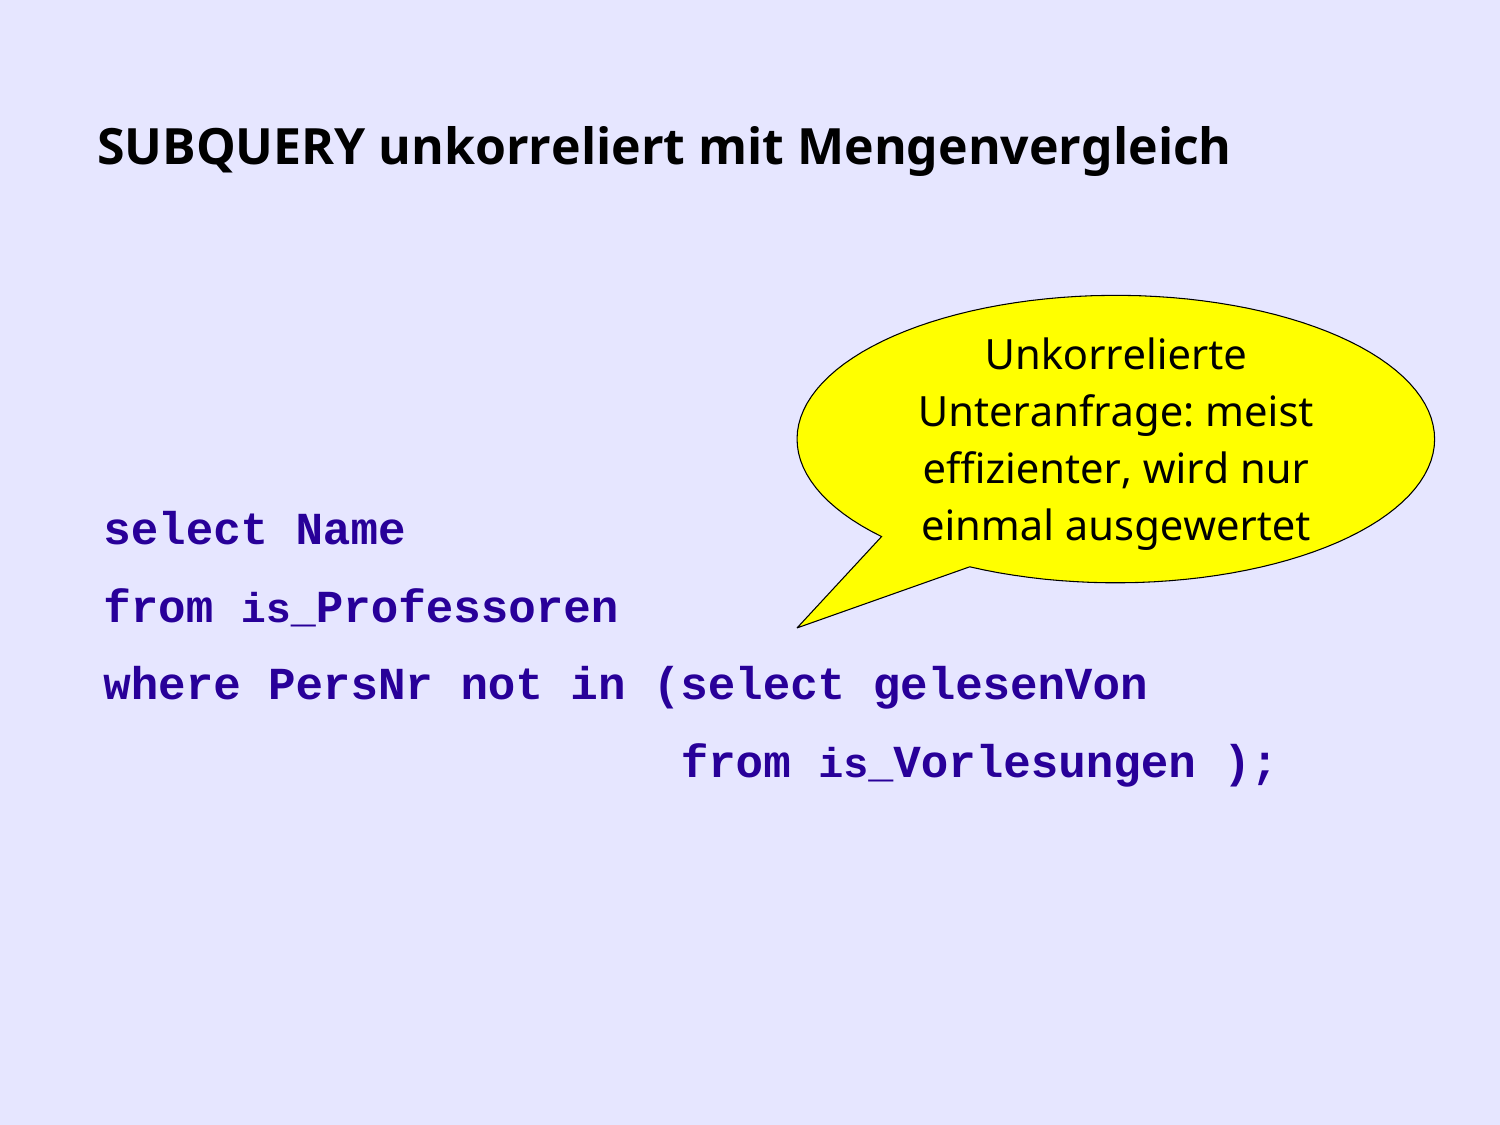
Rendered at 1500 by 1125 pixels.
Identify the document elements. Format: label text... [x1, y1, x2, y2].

title SUBQUERY unkorreliert mit Mengenvergleich [82, 0, 1412, 188]
text_box Unkorrelierte Unteranfrage: meist effizienter, wird nur einmal ausgewertet [797, 295, 1435, 628]
text_box select Name from is_Professoren where PersNr not in (select gelesenVon from is_Vorlesungen ); [88, 503, 1359, 794]
